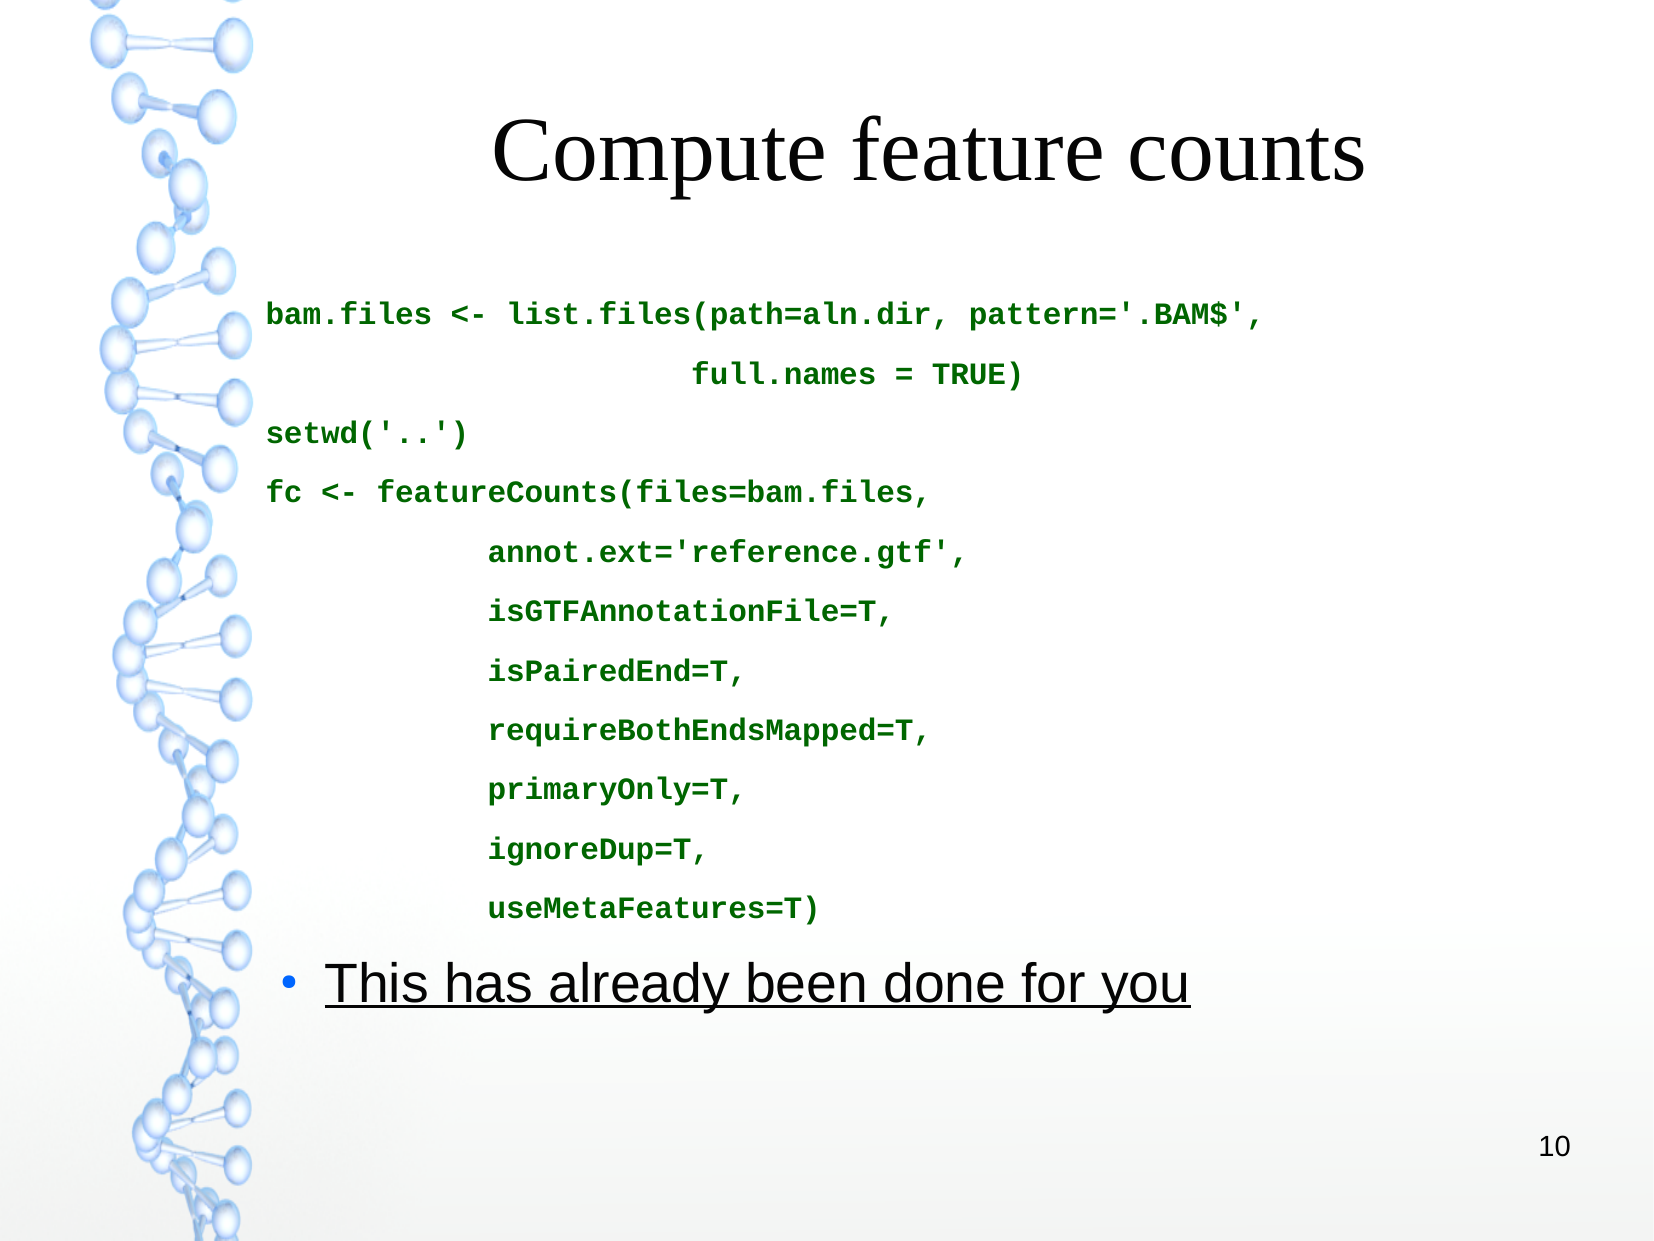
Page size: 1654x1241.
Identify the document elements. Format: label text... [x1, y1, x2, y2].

list bam.files <- list.files(path=aln.dir, pattern='.BAM$', full.names = TRUE) setwd('..') fc <- featureCounts(files=bam.files, annot.ext='reference.gtf', isGTFAnnotationFile=T, isPairedEnd=T, requireBothEndsMapped=T, primaryOnly=T, ignoreDup=T, useMetaFeatures=T) This has already been done for you [265, 299, 1595, 1019]
picture [0, 0, 1654, 1241]
title Compute feature counts [265, 47, 1595, 252]
